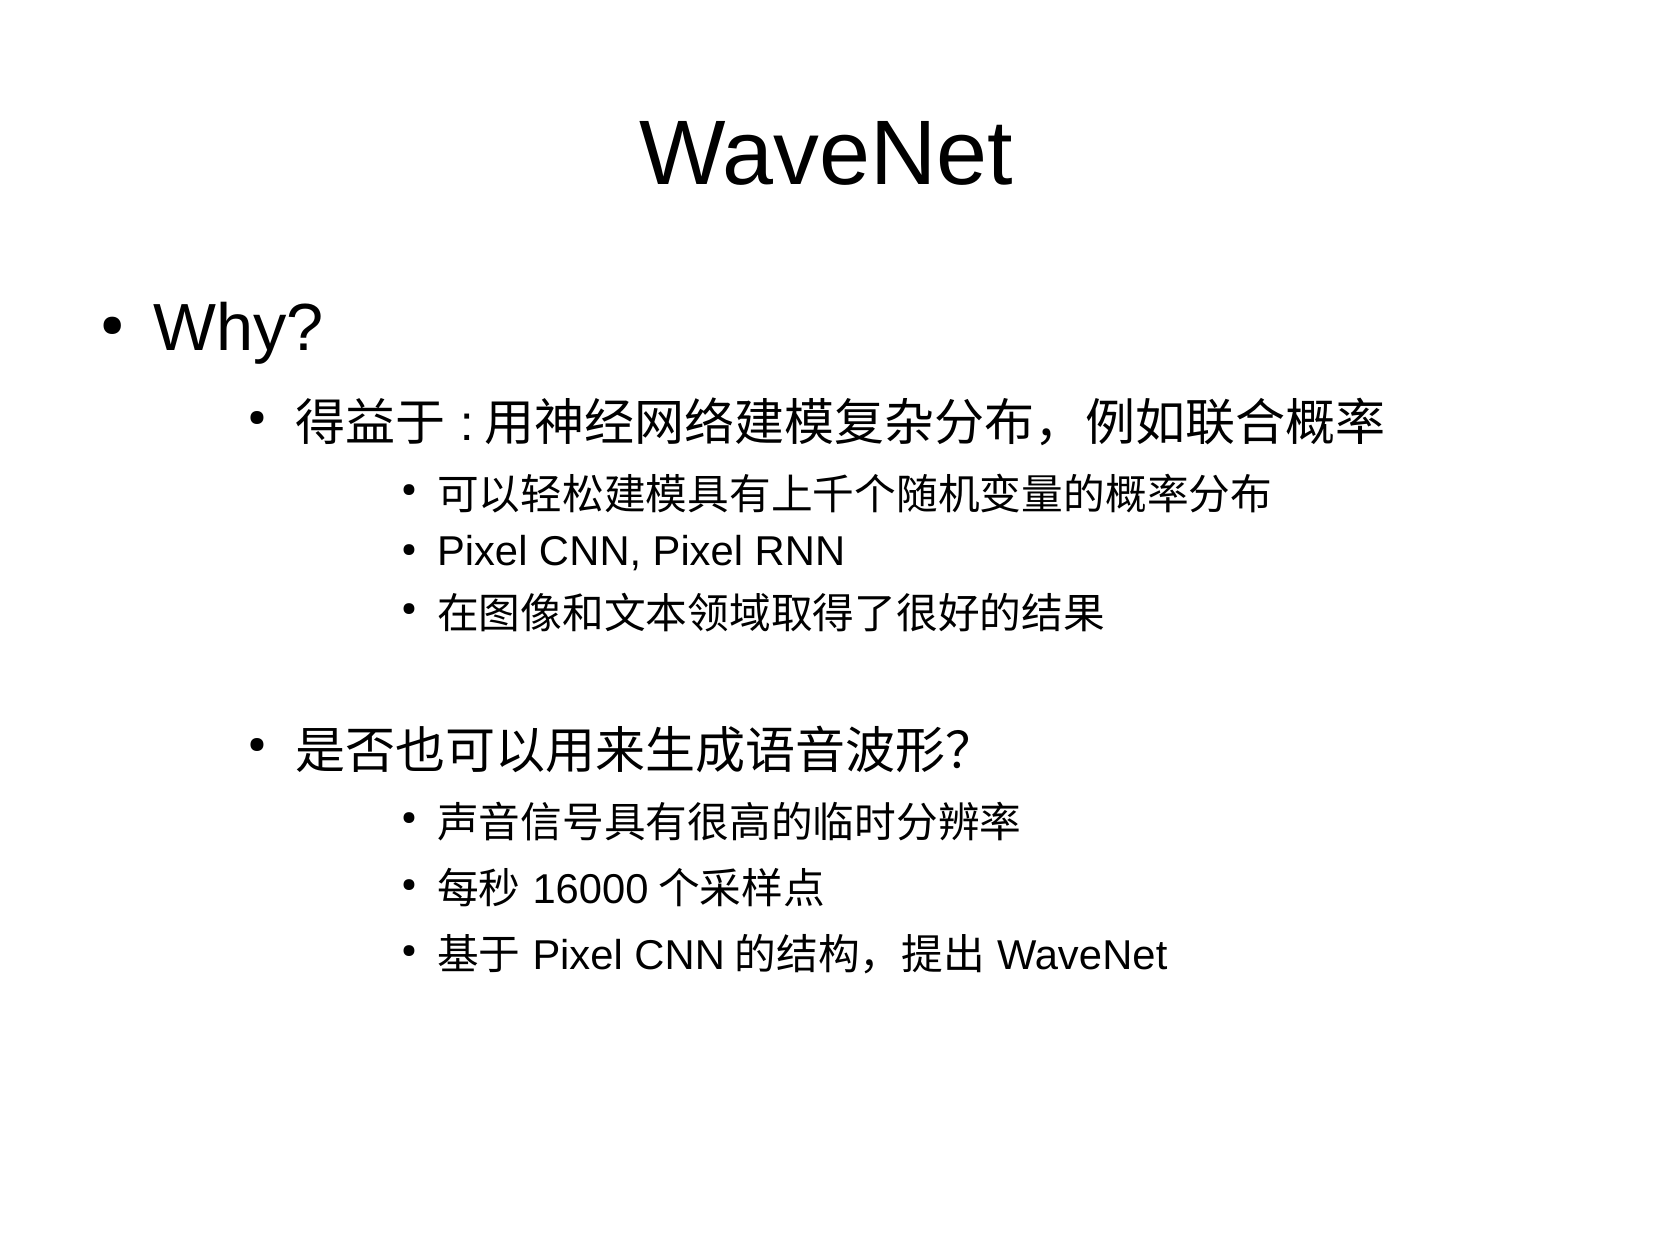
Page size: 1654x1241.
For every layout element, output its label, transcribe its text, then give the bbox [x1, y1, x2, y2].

title WaveNet [82, 49, 1571, 257]
list Why? 得益于:用神经网络建模复杂分布，例如联合概率 可以轻松建模具有上千个随机变量的概率分布 Pixel CNN, Pixel RNN 在图像和文本领域取得了很好的结果 是否也可以用来生成语音波形？ 声音信号具有很高的临时分辨率 每秒16000个采样点 基于Pixel CNN的结构，提出WaveNet [82, 290, 1571, 1141]
